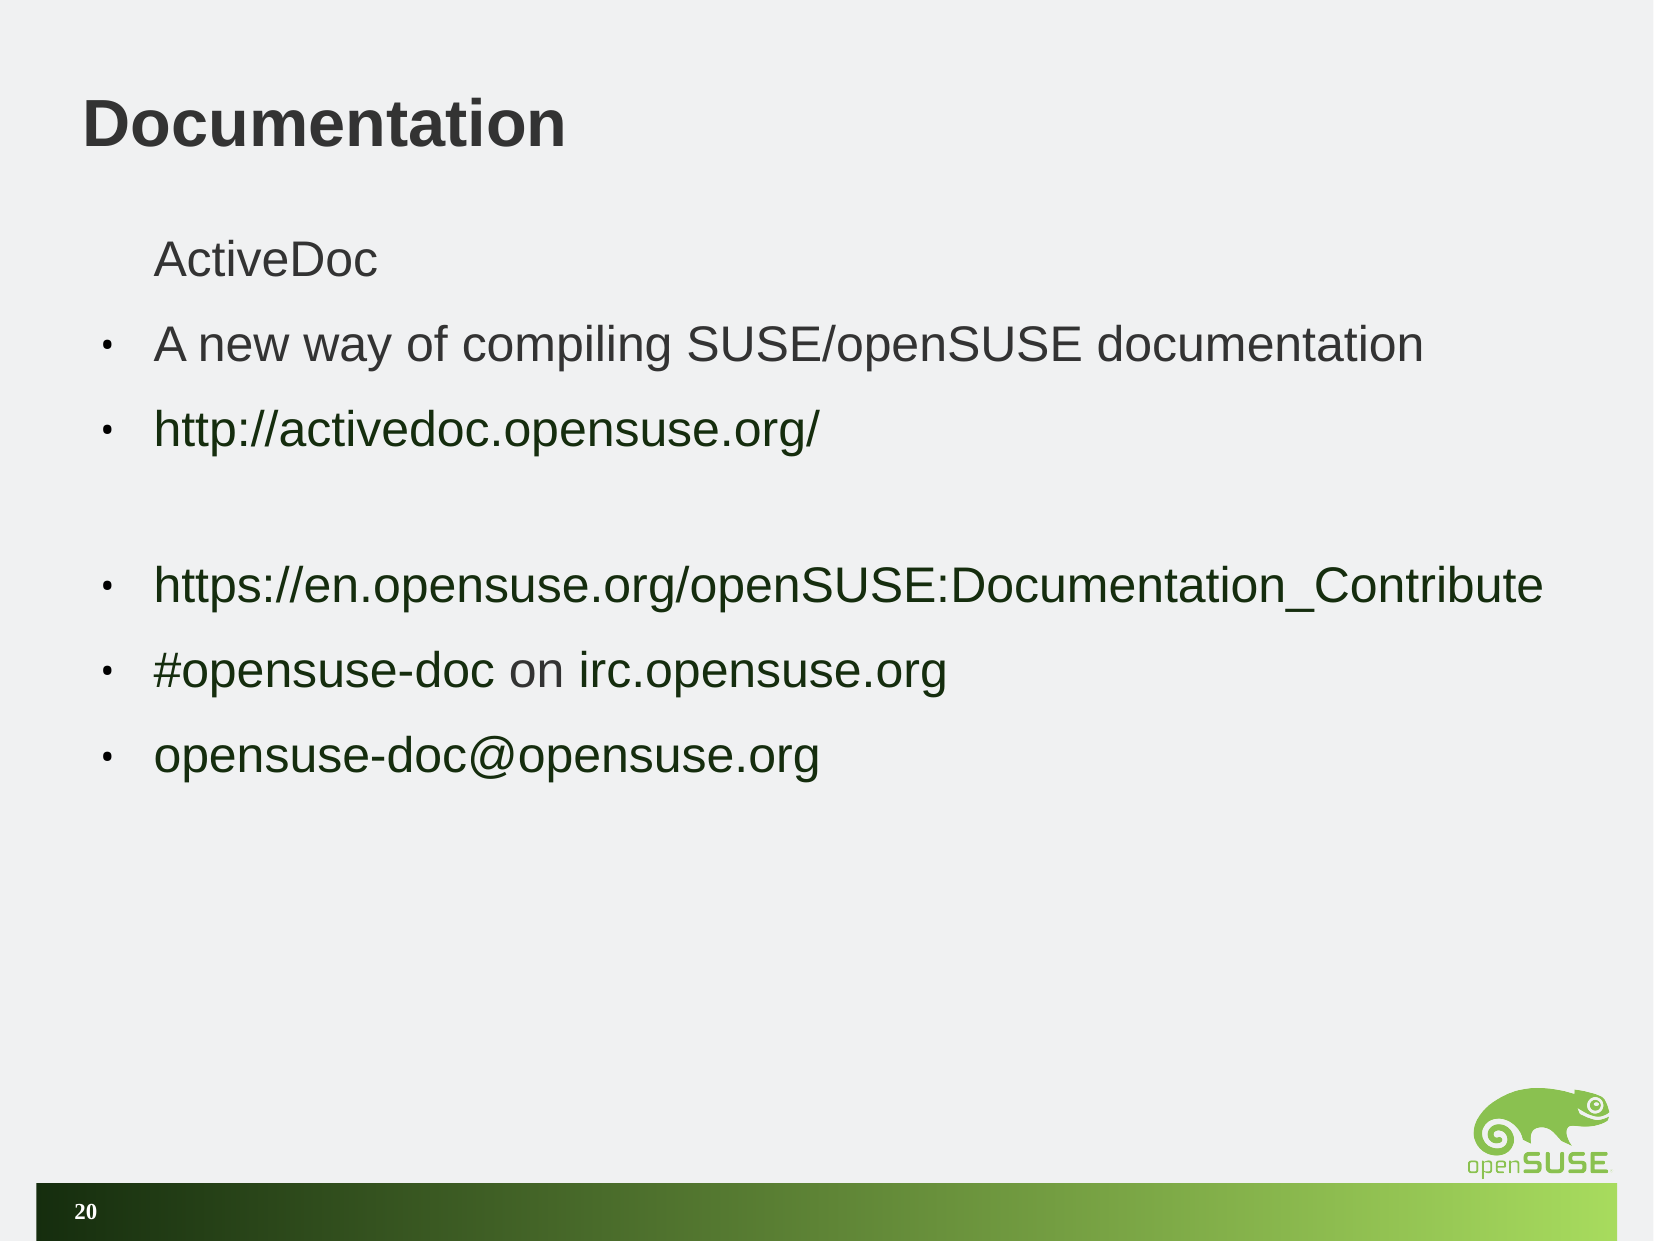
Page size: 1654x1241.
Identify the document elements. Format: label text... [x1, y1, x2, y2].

list ActiveDoc A new way of compiling SUSE/openSUSE documentation http://activedoc.opensuse.org/ https://en.opensuse.org/openSUSE:Documentation_Contribute #opensuse-doc on irc.opensuse.org opensuse-doc@opensuse.org [82, 231, 1571, 951]
picture [0, 0, 1654, 1241]
title Documentation [82, 49, 1571, 198]
